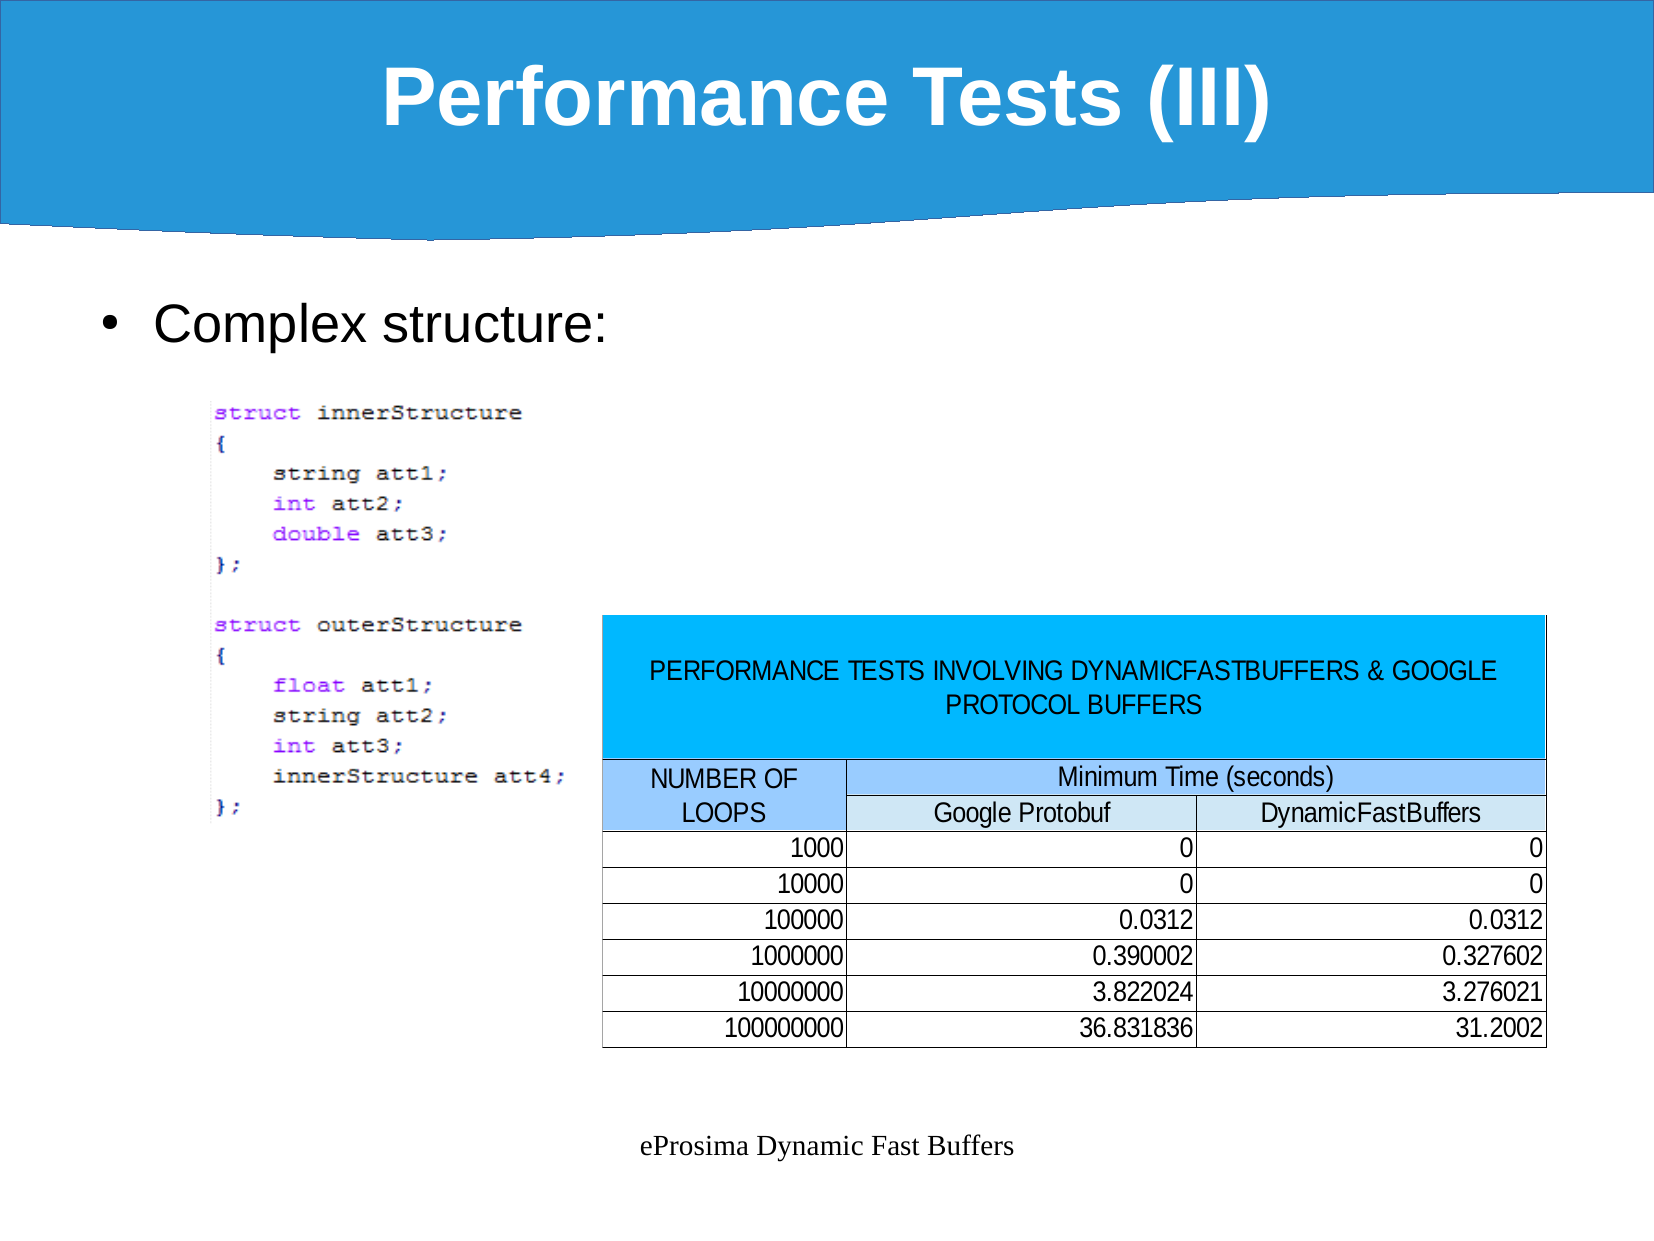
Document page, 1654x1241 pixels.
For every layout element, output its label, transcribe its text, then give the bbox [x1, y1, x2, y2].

text_box Performance Tests (III) [0, 0, 1654, 241]
picture [210, 401, 586, 826]
list Complex structure: [82, 293, 1571, 1063]
picture [602, 615, 1548, 1051]
